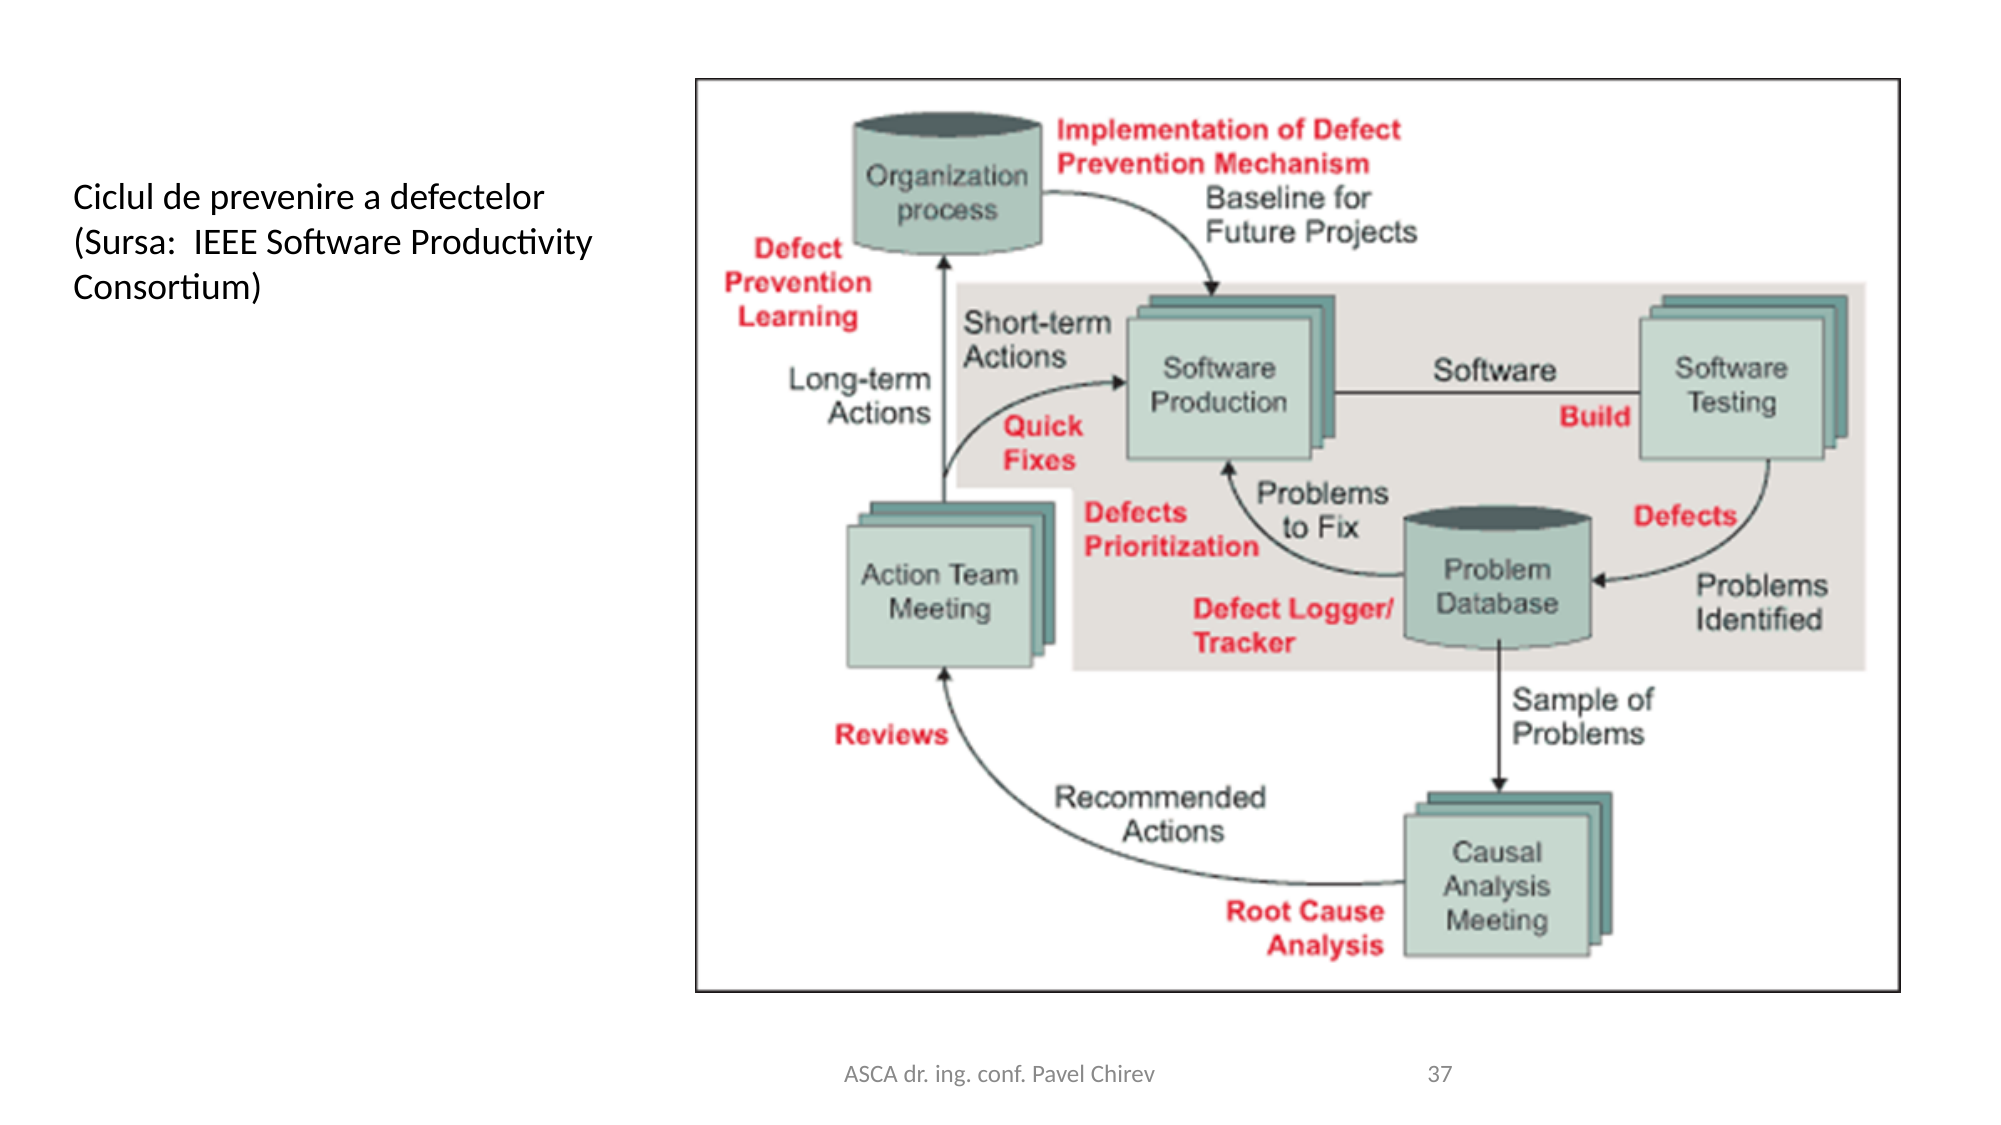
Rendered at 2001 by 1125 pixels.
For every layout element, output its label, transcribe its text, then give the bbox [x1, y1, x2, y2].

picture [695, 78, 1901, 993]
text_box Ciclul de prevenire a defectelor (Sursa: IEEE Software Productivity Consortium) [58, 164, 663, 317]
text_box [1412, 1042, 1863, 1103]
text_box ASCA dr. ing. conf. Pavel Chirev [662, 1042, 1338, 1103]
